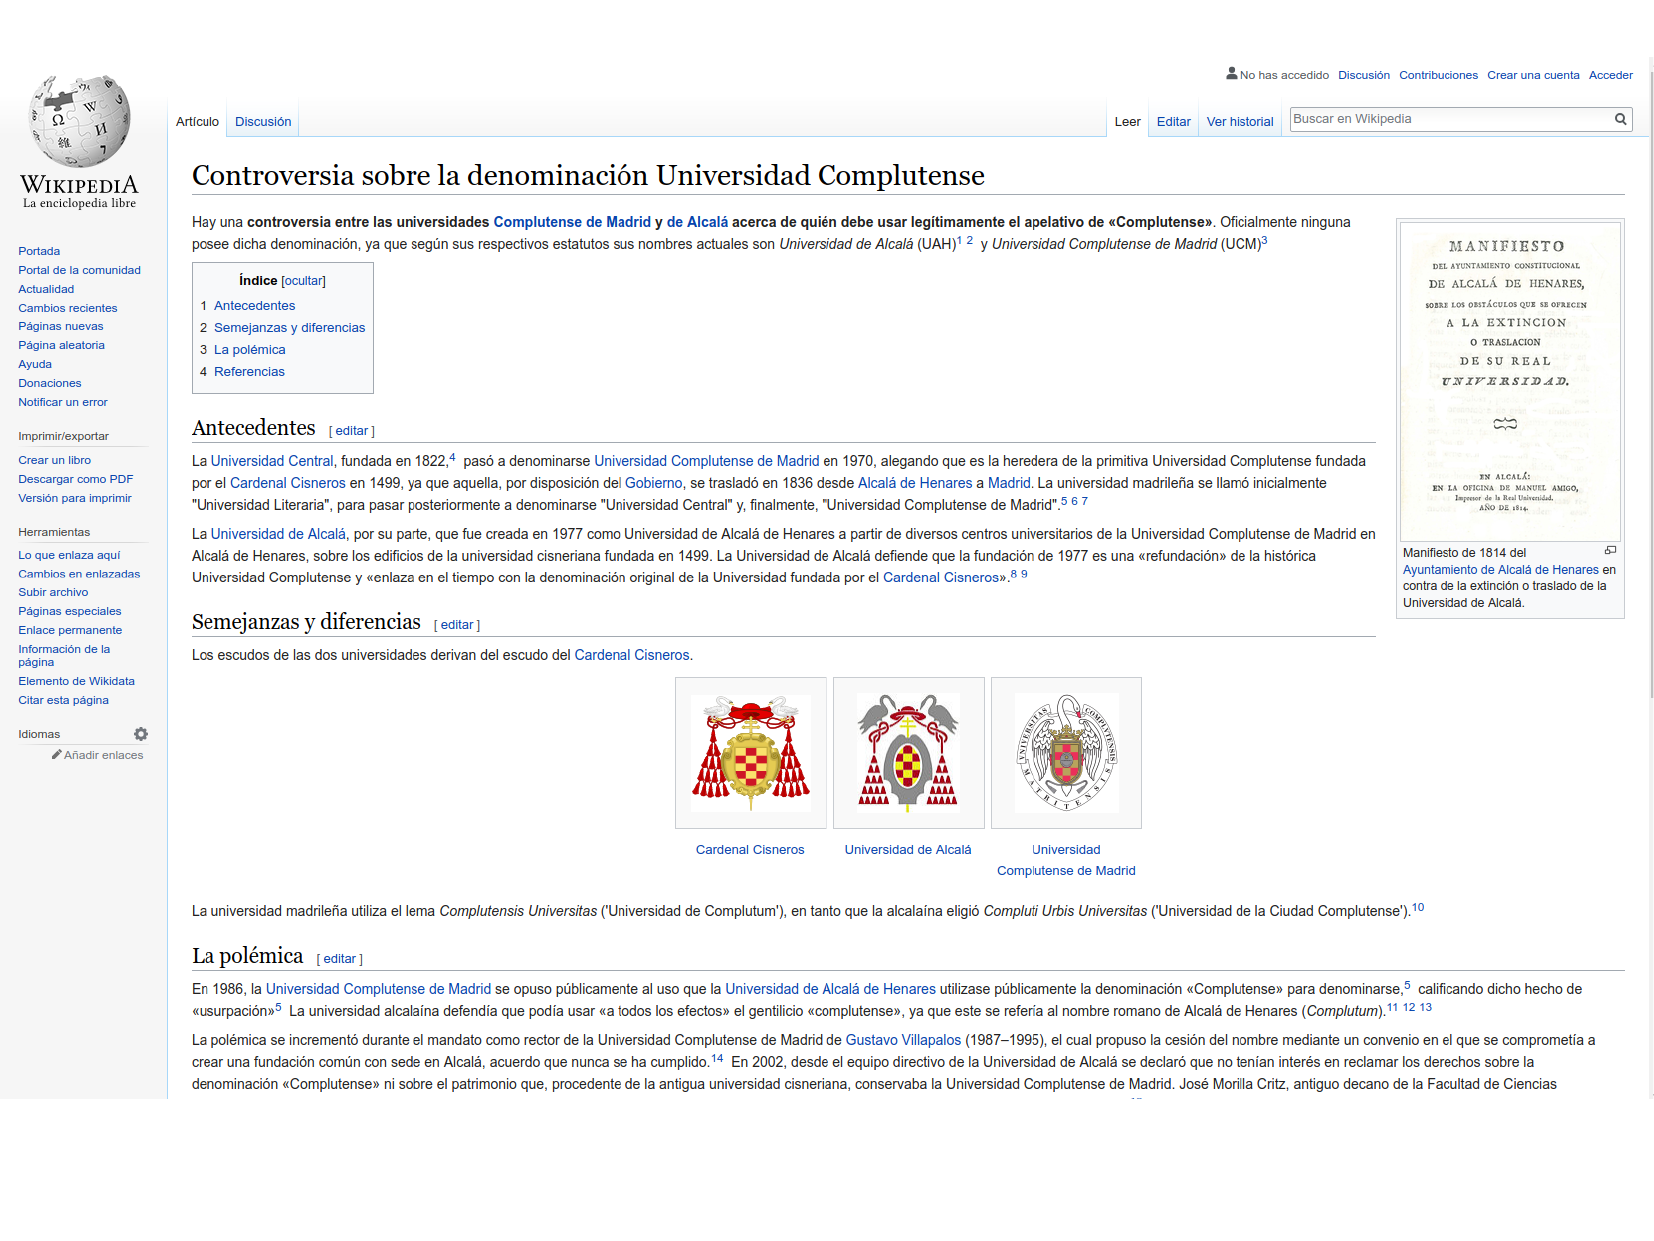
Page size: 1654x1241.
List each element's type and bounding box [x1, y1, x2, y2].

picture [0, 57, 1654, 1099]
